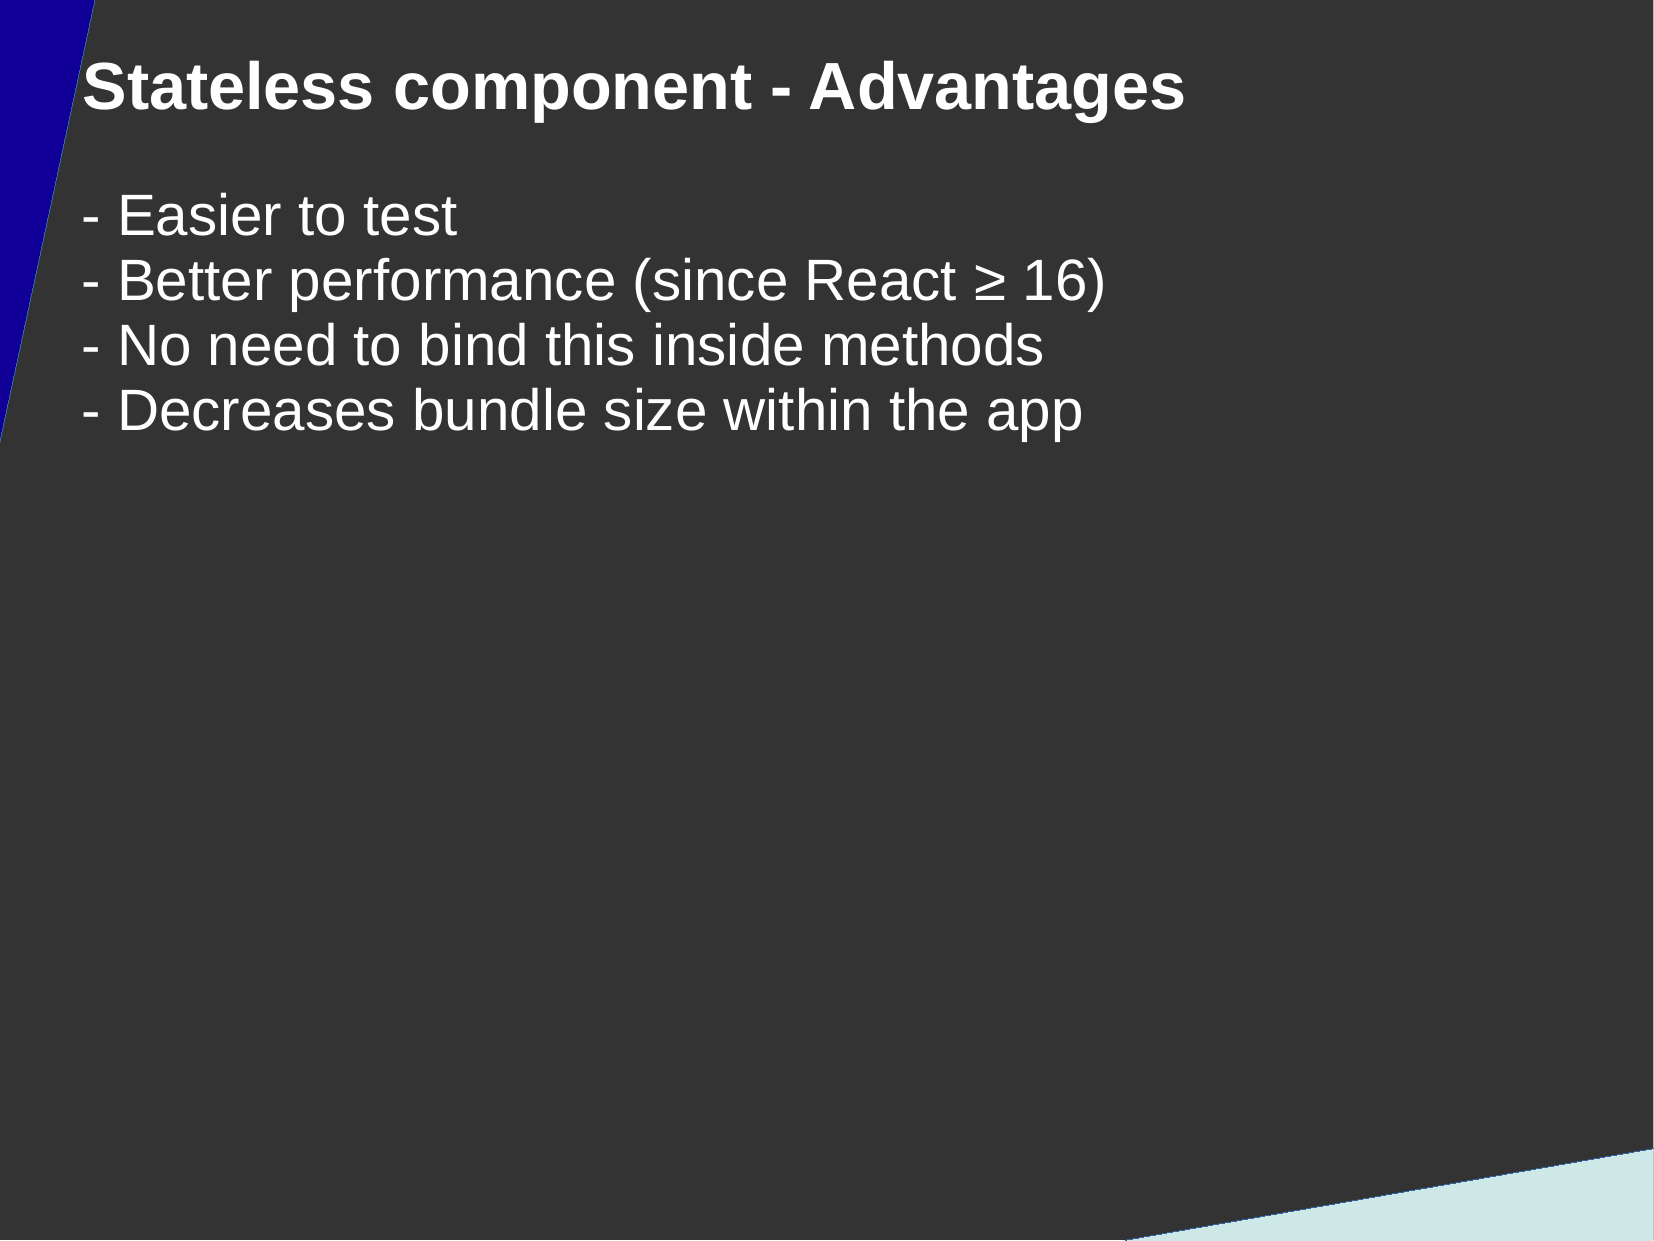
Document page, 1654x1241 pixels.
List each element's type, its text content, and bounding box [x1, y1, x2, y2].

title - Easier to test - Better performance (since React ≥ 16) - No need to bind this inside methods - Decreases bundle size within the app [81, 182, 1570, 443]
title Stateless component - Advantages [82, 49, 1201, 182]
text_box [1120, 1148, 1654, 1241]
text_box [0, 0, 95, 442]
